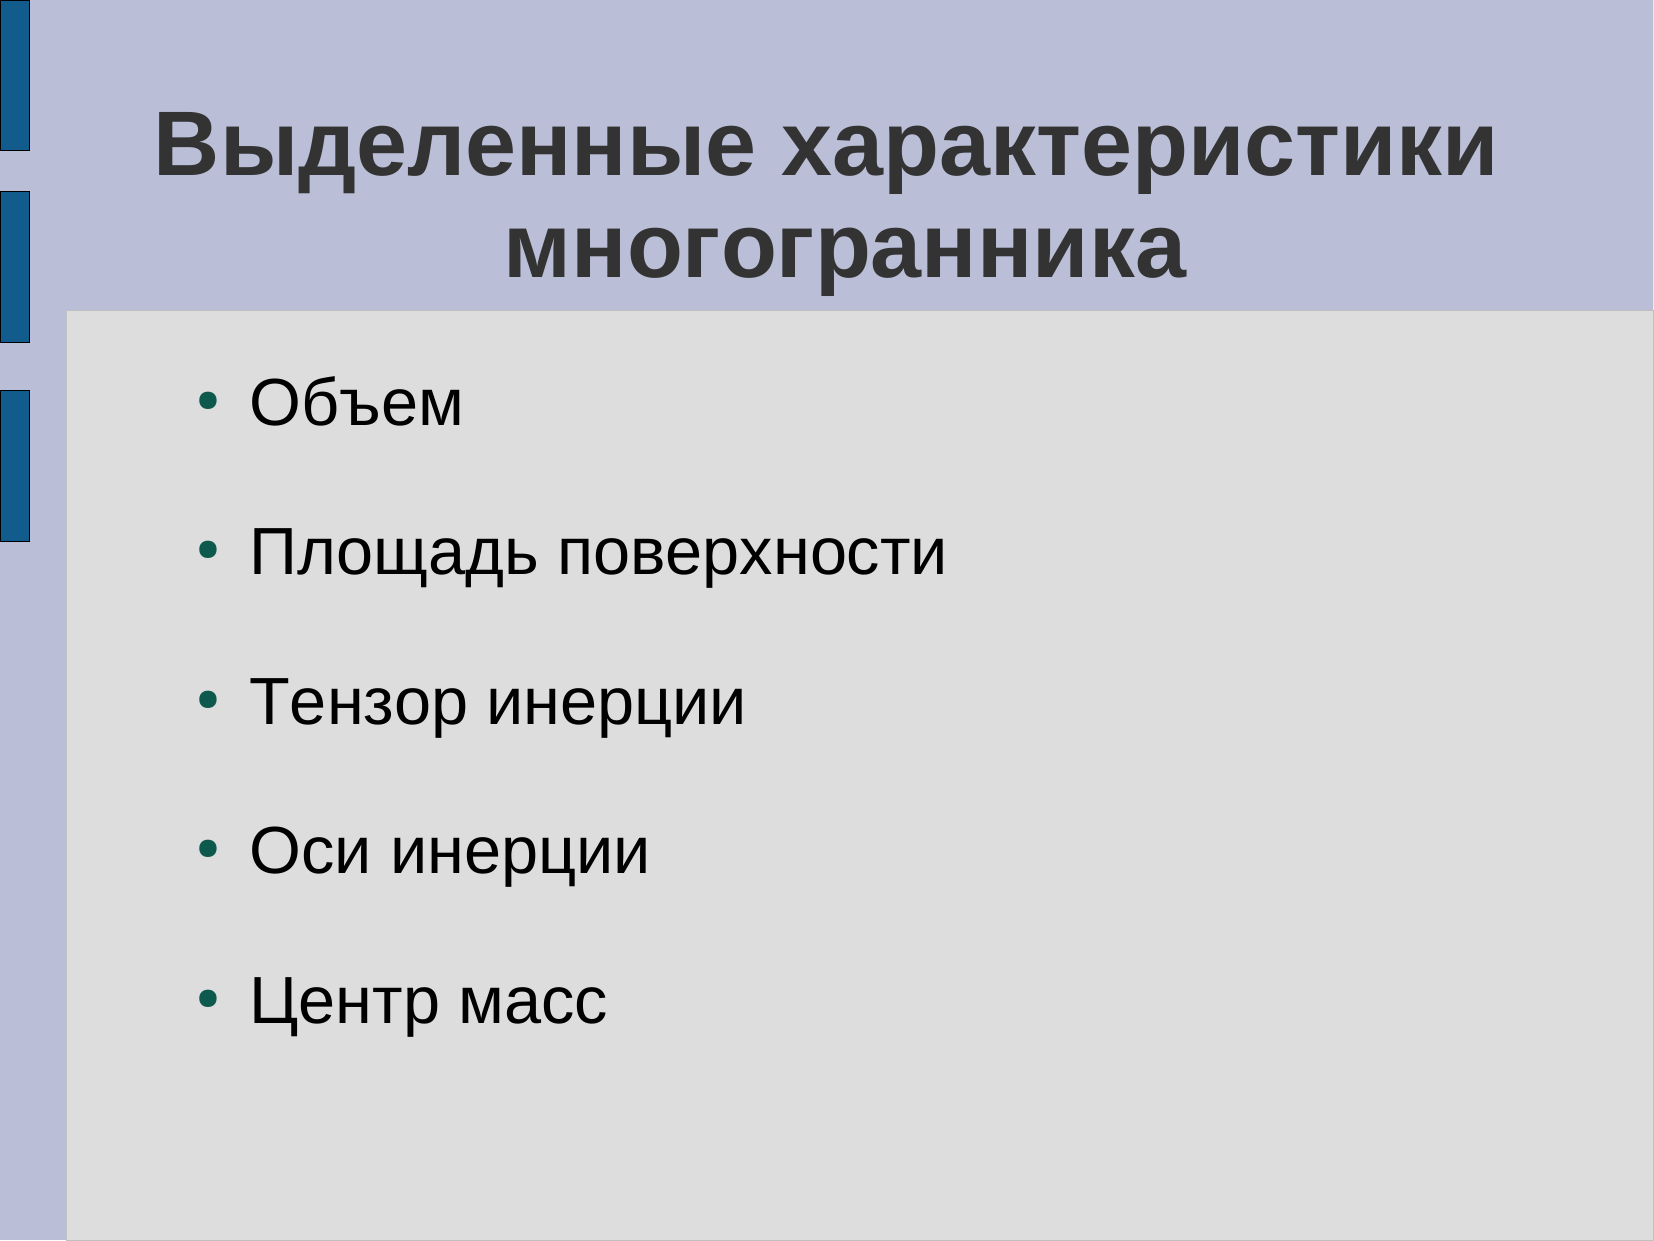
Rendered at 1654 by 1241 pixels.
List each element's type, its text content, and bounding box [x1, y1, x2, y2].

title Выделенные характеристики многогранника [121, 91, 1534, 299]
list Объем Площадь поверхности Тензор инерции Оси инерции Центр масс [178, 364, 1570, 1147]
